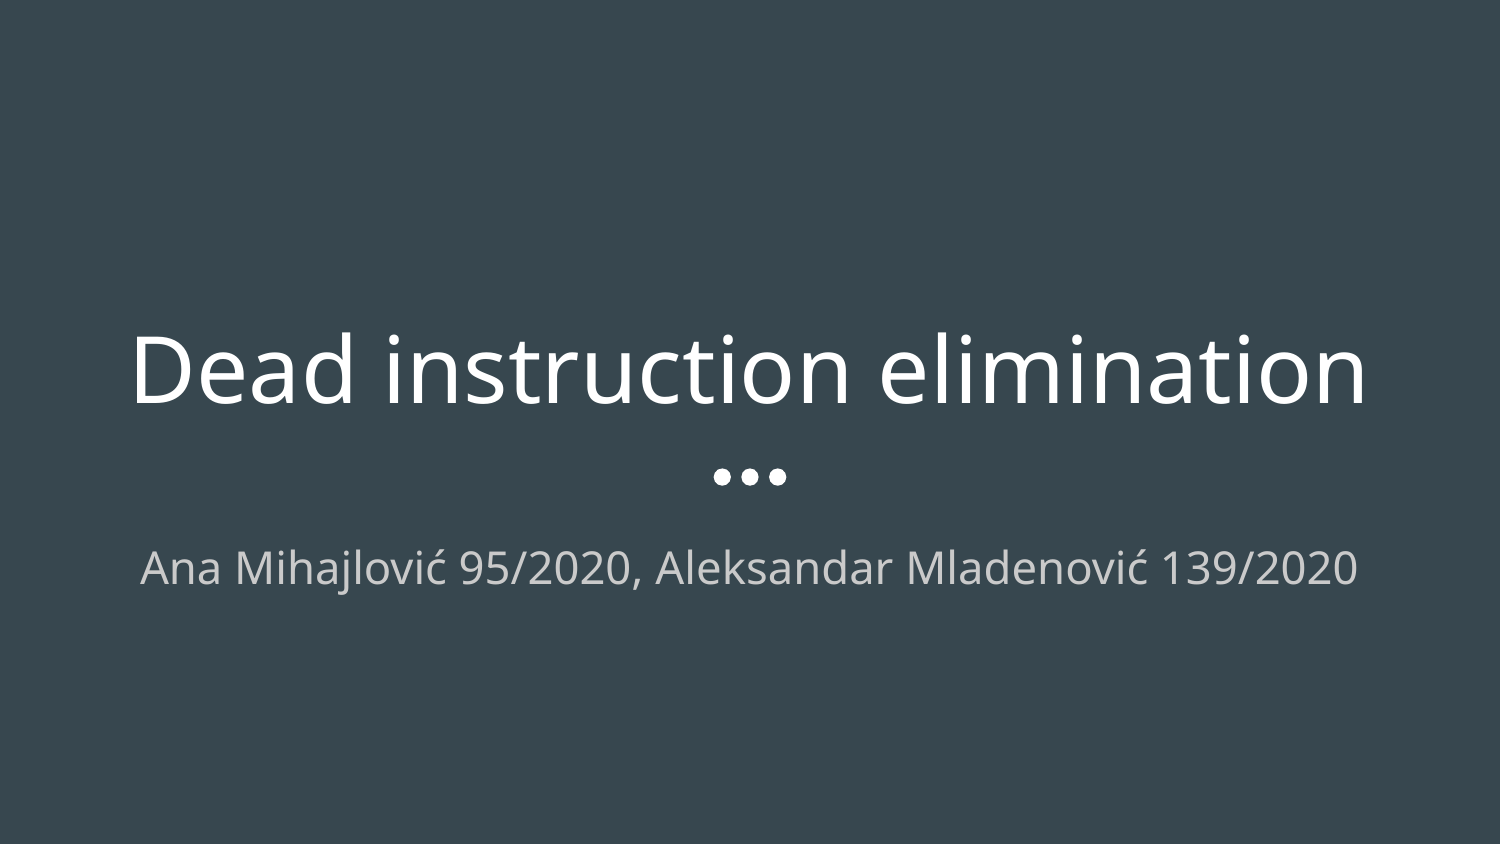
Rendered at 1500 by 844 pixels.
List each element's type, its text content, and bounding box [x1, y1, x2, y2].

title Dead instruction elimination [110, 162, 1390, 447]
subtitle Ana Mihajlović 95/2020, Aleksandar Mladenović 139/2020 [110, 520, 1390, 651]
